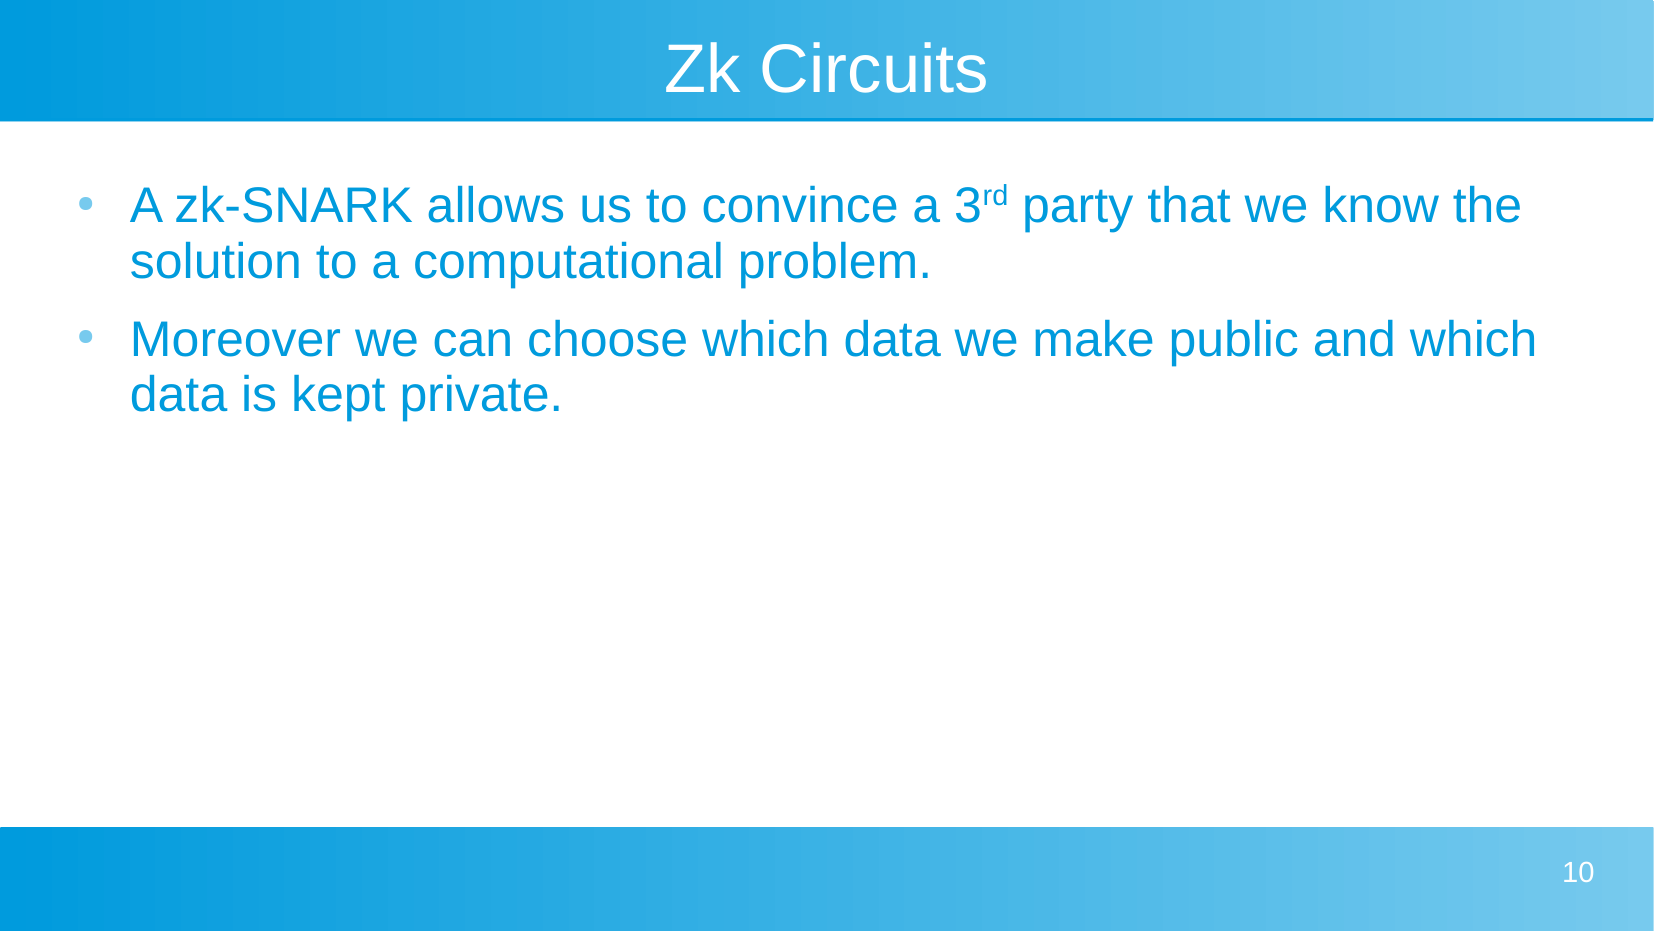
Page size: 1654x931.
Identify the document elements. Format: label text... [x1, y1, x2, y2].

list A zk-SNARK allows us to convince a 3rd party that we know the solution to a computational problem. Moreover we can choose which data we make public and which data is kept private. [59, 177, 1595, 768]
title Zk Circuits [59, 29, 1595, 108]
